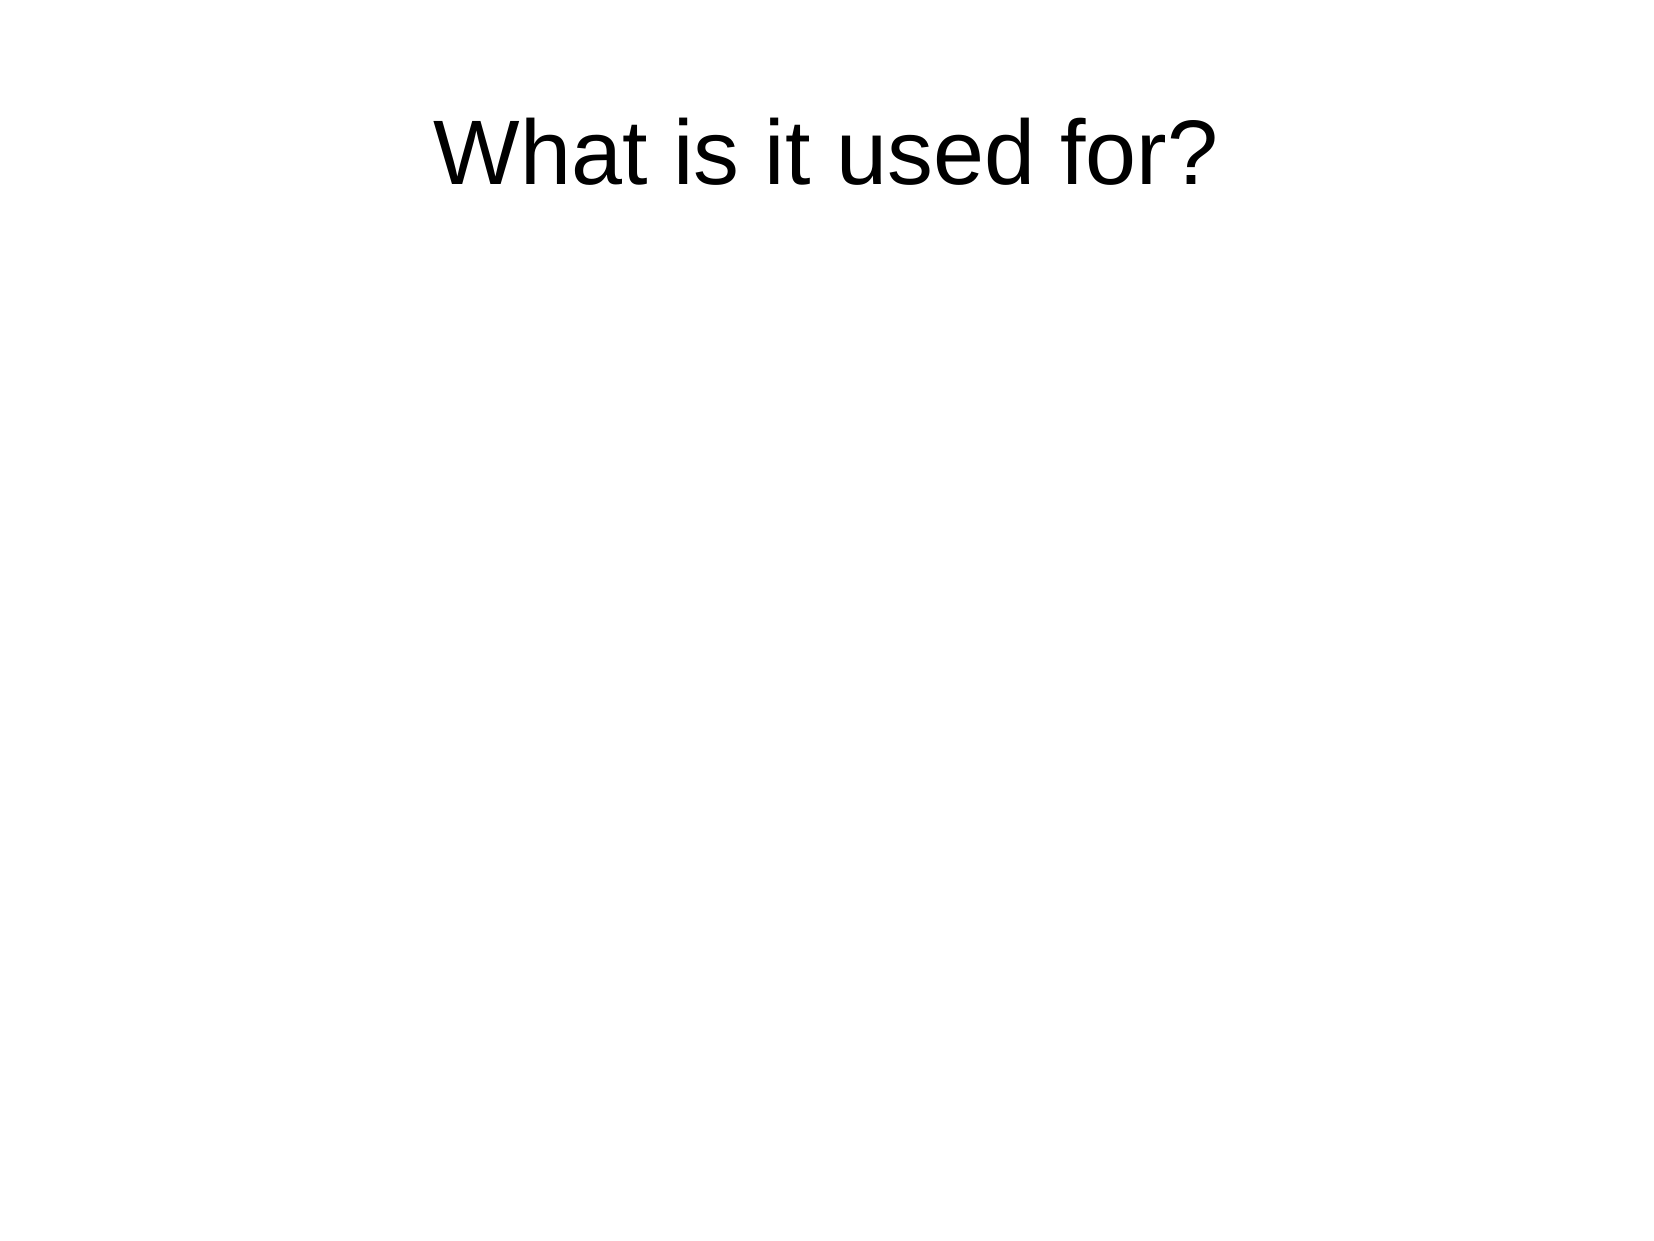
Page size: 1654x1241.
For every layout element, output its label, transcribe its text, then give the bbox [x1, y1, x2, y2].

title What is it used for? [82, 49, 1571, 257]
